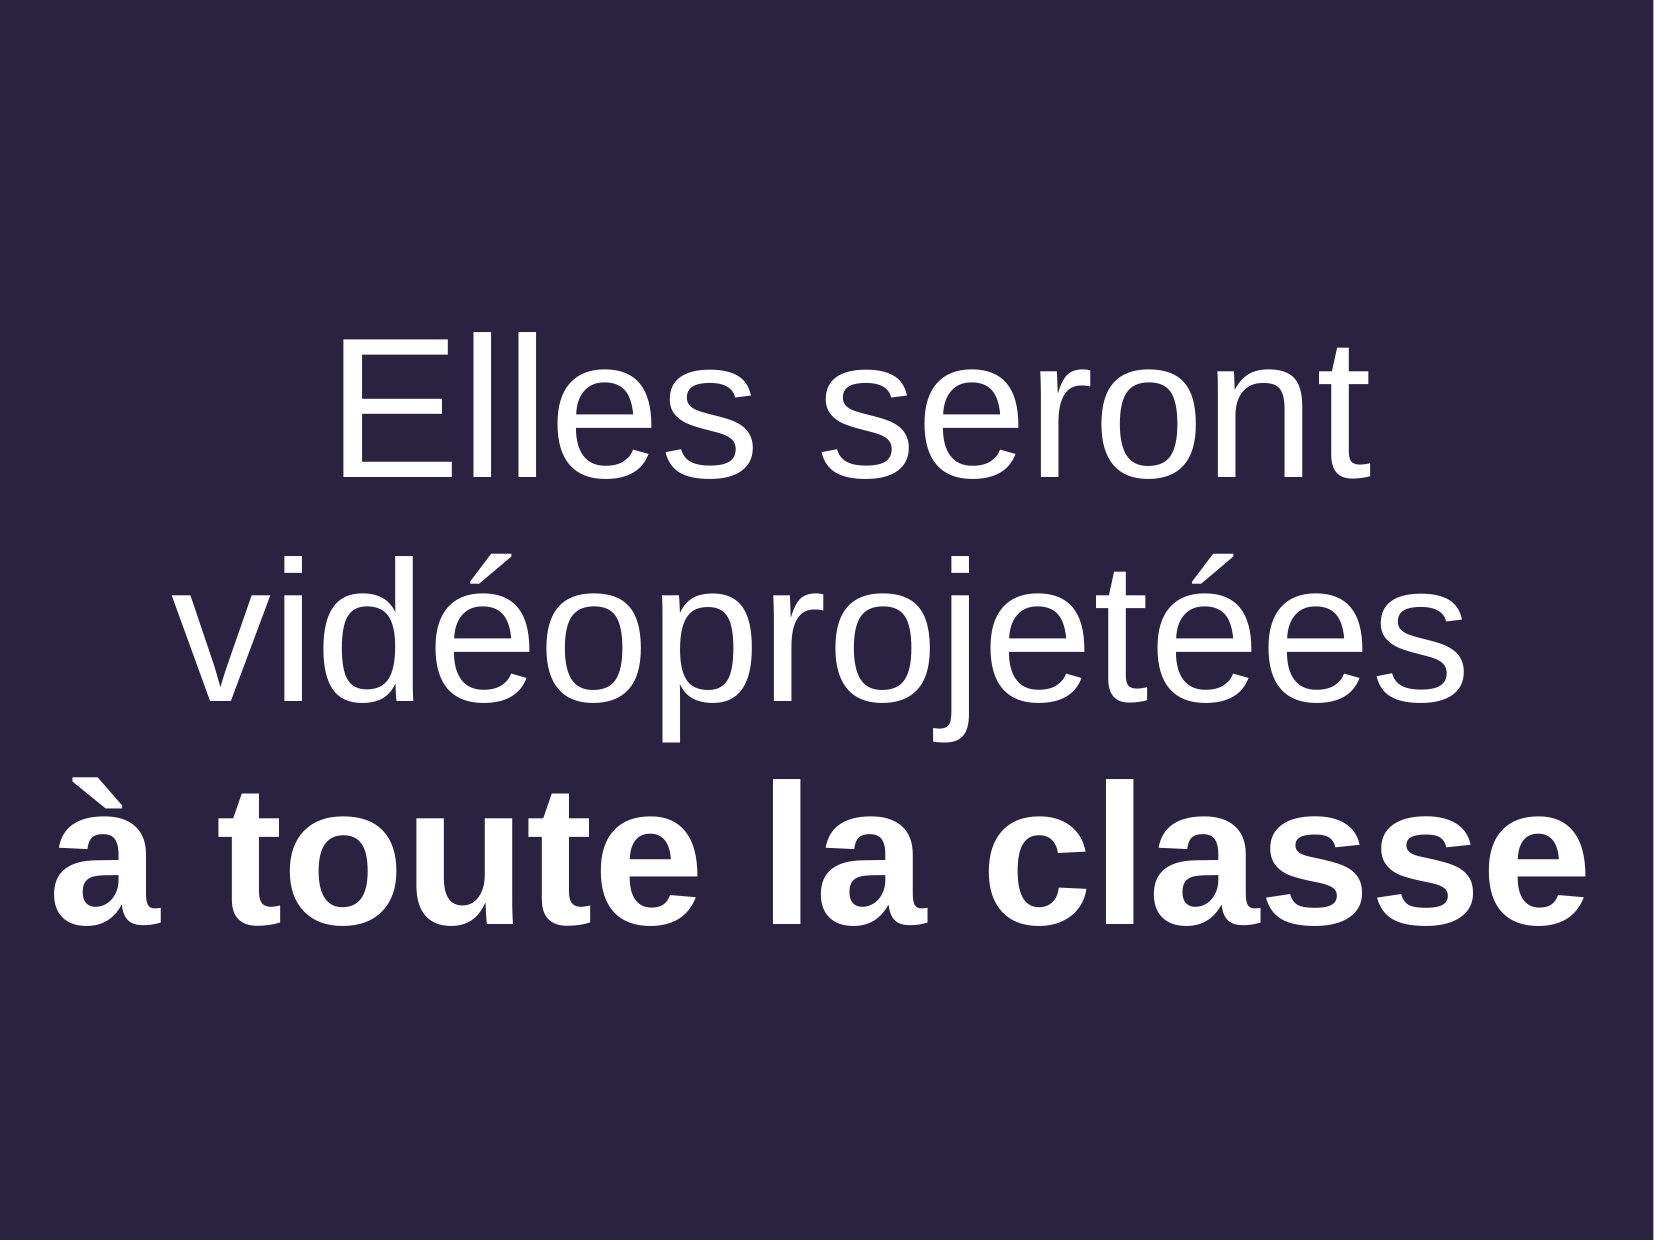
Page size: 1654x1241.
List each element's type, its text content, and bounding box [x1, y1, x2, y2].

title Elles seront vidéoprojetées à toute la classe [22, 76, 1654, 1188]
